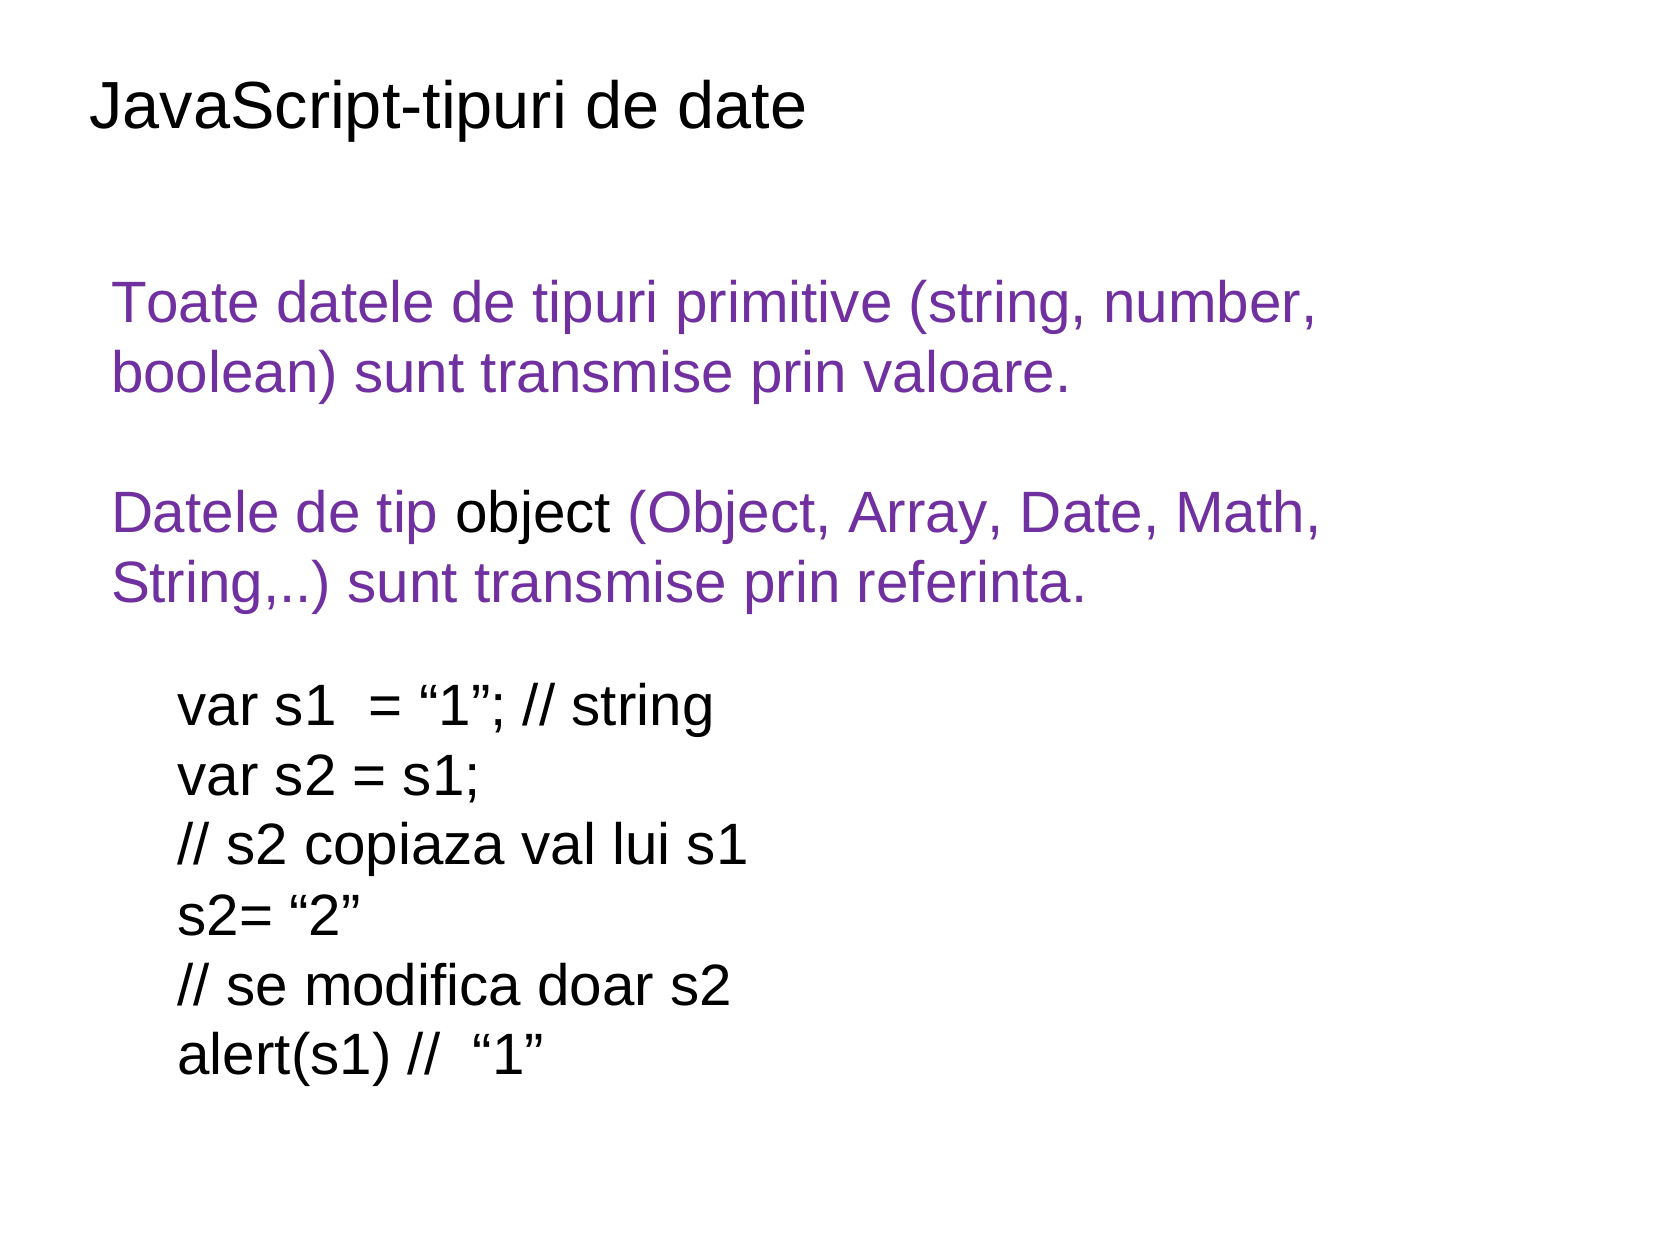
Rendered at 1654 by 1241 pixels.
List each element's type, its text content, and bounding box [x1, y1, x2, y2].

text_box JavaScript-tipuri de date [74, 53, 823, 150]
text_box Toate datele de tipuri primitive (string, number, boolean) sunt transmise prin valoare. Datele de tip object (Object, Array, Date, Math, String,..) sunt transmise prin referinta. [96, 256, 1516, 762]
text_box var s1 = “1”; // string var s2 = s1; // s2 copiaza val lui s1 s2= “2” // se modifica doar s2 alert(s1) // “1” [162, 659, 990, 1095]
